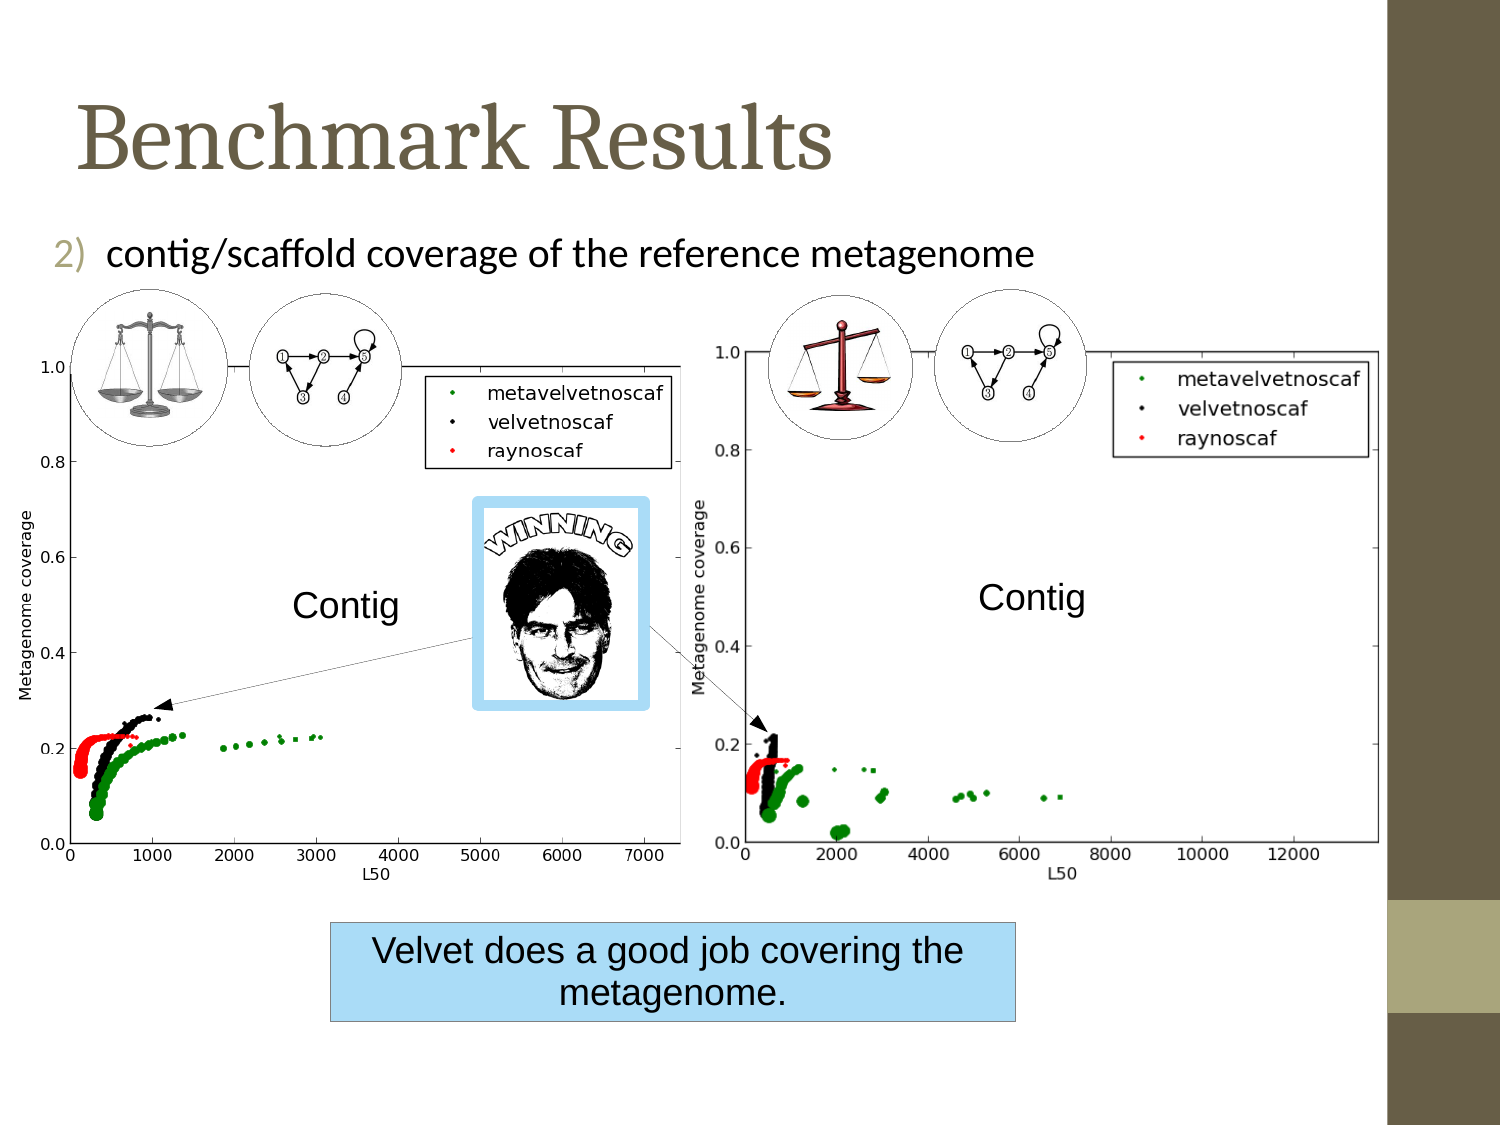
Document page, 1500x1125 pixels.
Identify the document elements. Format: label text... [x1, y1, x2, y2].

picture [484, 507, 638, 700]
picture [269, 326, 381, 414]
picture [954, 321, 1066, 410]
title Benchmark Results [75, 82, 1326, 195]
text_box [249, 293, 402, 447]
picture [787, 320, 891, 411]
picture [97, 311, 203, 418]
list contig/scaﬀold coverage of the reference metagenome [35, 236, 1382, 1063]
picture [11, 307, 35, 903]
text_box [768, 295, 913, 440]
text_box [934, 289, 1087, 442]
text_box Velvet does a good job covering the metagenome. [330, 922, 1016, 1022]
text_box [70, 289, 228, 447]
